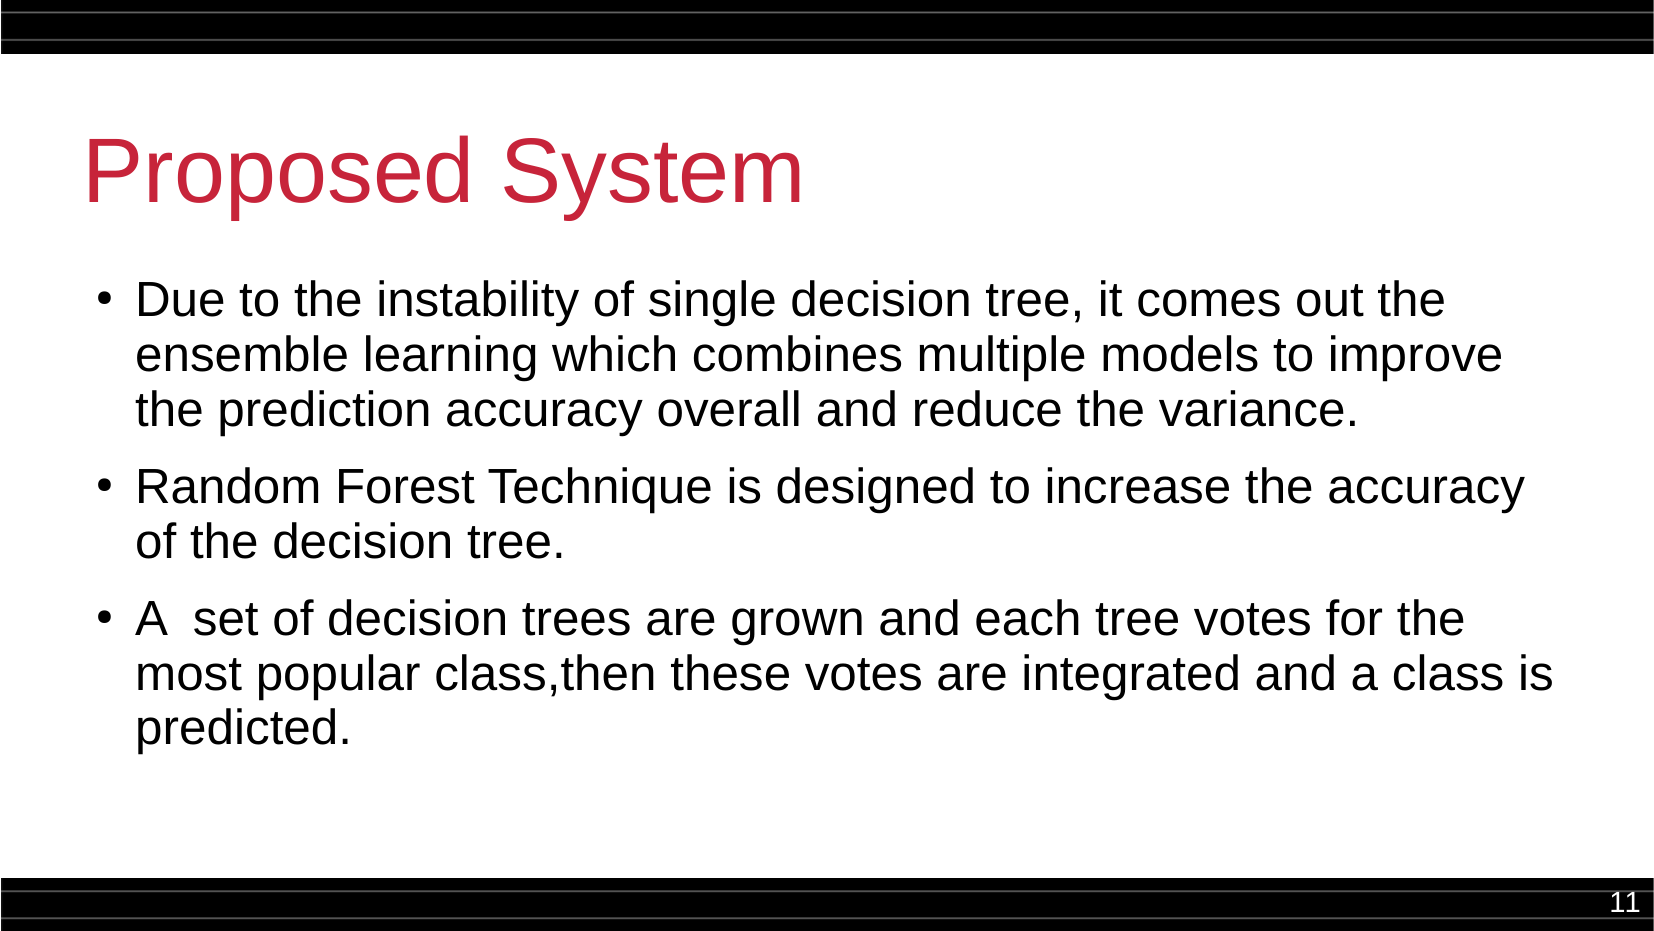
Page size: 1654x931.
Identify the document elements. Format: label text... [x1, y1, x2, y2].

title Proposed System [82, 92, 1571, 249]
picture [1, 878, 1654, 931]
list Due to the instability of single decision tree, it comes out the ensemble learning which combines multiple models to improve the prediction accuracy overall and reduce the variance. Random Forest Technique is designed to increase the accuracy of the decision tree. A set of decision trees are grown and each tree votes for the most popular class,then these votes are integrated and a class is predicted. [82, 271, 1571, 758]
picture [1, 0, 1654, 54]
